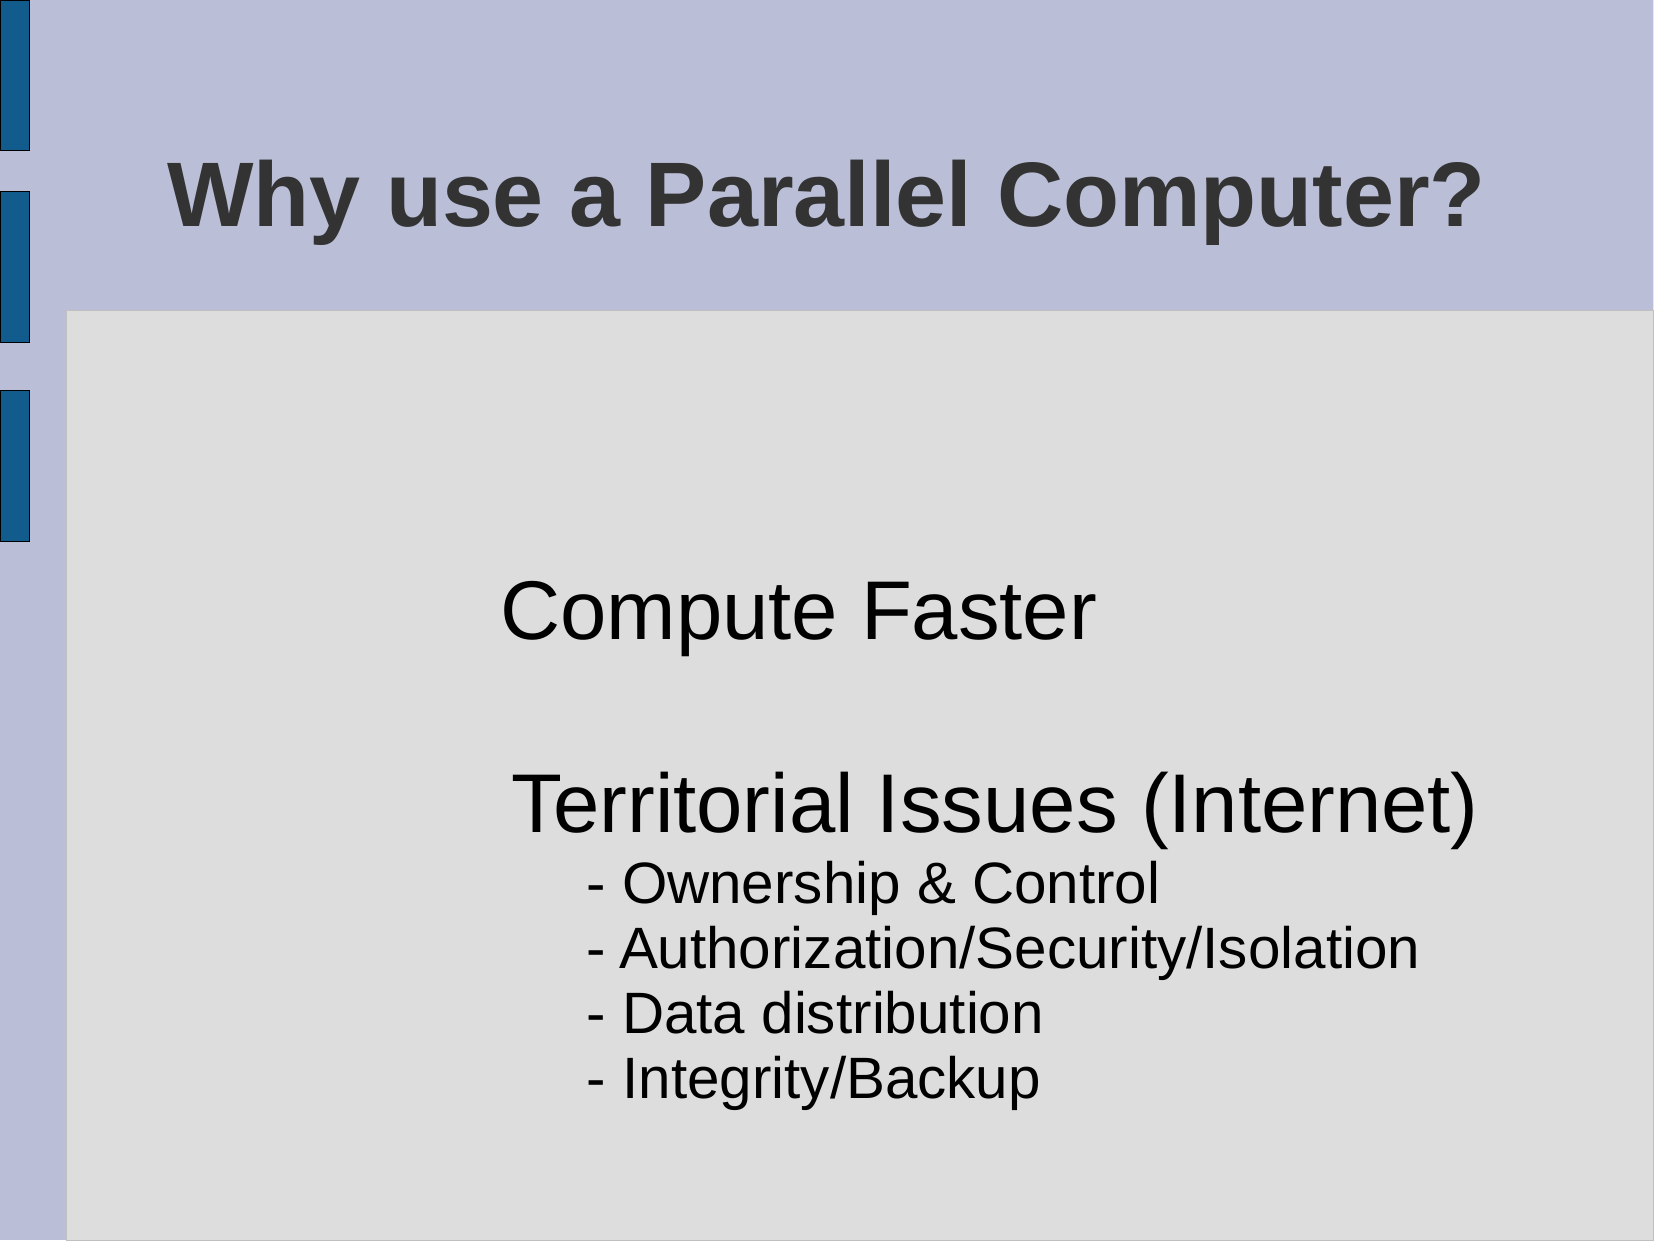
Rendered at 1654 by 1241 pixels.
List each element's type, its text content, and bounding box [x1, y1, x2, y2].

text_box Compute Faster [485, 557, 1113, 666]
title Why use a Parallel Computer? [121, 91, 1534, 299]
text_box Territorial Issues (Internet) - Ownership & Control - Authorization/Security/Isolation - Data distribution - Integrity/Backup [496, 750, 1495, 1117]
